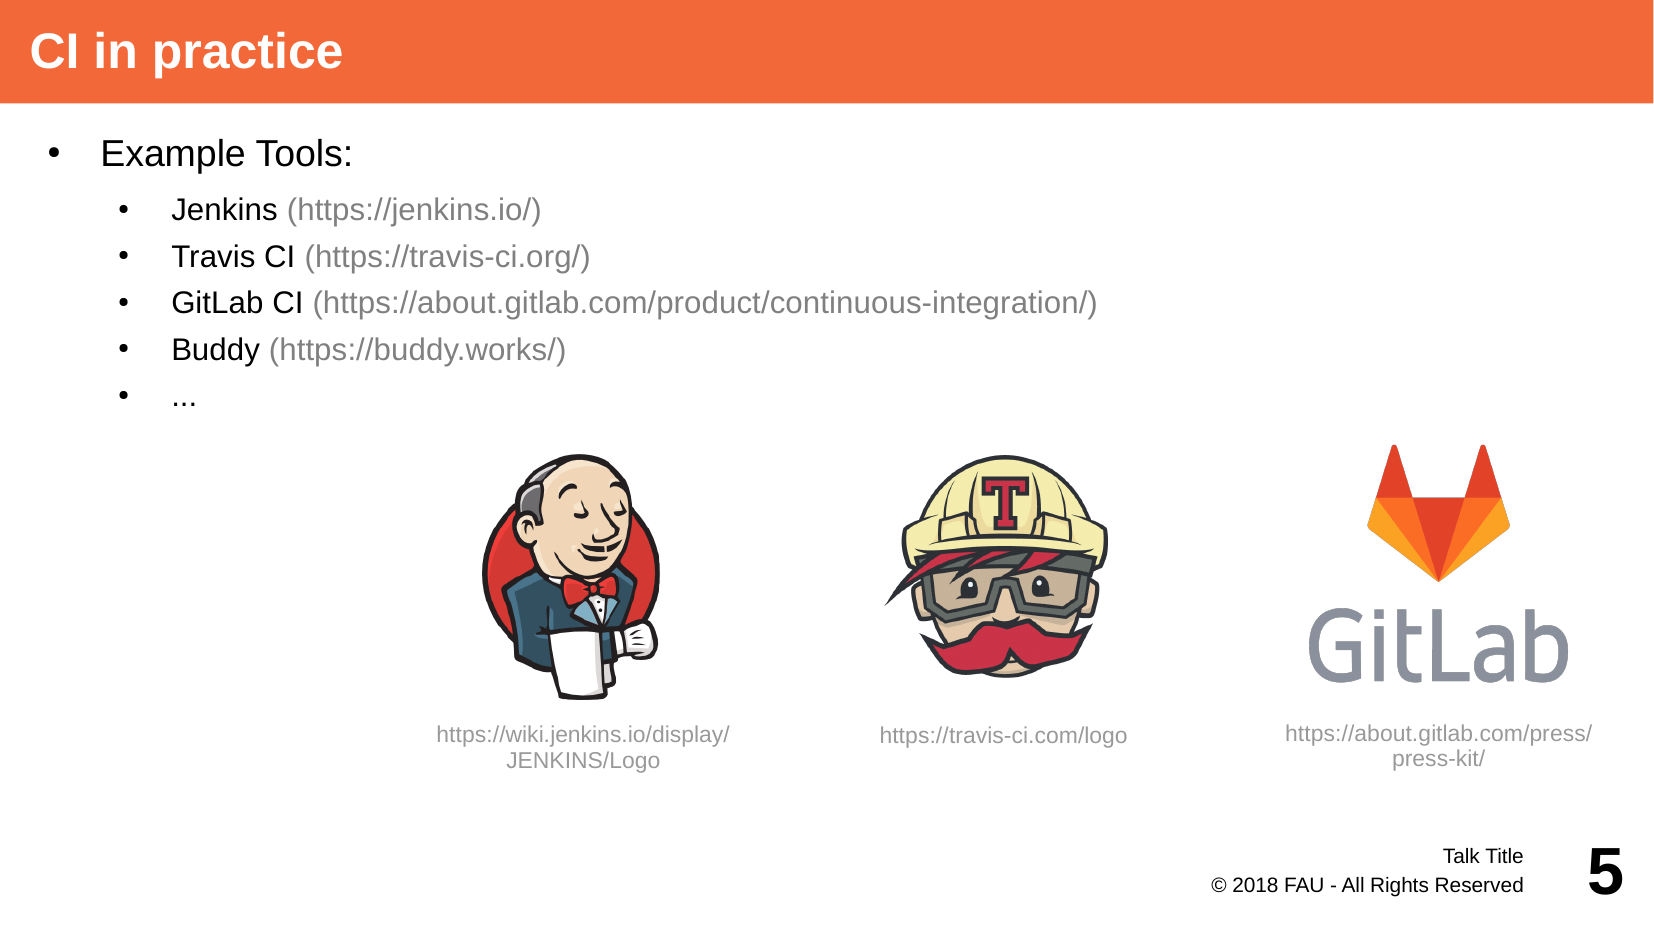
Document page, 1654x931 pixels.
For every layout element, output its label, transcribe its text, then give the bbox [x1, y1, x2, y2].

title CI in practice [0, 0, 1654, 104]
picture [884, 455, 1108, 678]
picture [482, 454, 660, 700]
text_box https://wiki.jenkins.io/display/JENKINS/Logo [402, 710, 765, 786]
text_box https://travis-ci.com/logo [822, 711, 1185, 761]
text_box https://about.gitlab.com/press/press-kit/ [1257, 708, 1620, 784]
picture [1257, 390, 1620, 708]
list Example Tools: Jenkins (https://jenkins.io/) Travis CI (https://travis-ci.org/) GitLab CI (https://about.gitlab.com/product/continuous-integration/) Buddy (https://buddy.works/) ... [29, 132, 1625, 813]
